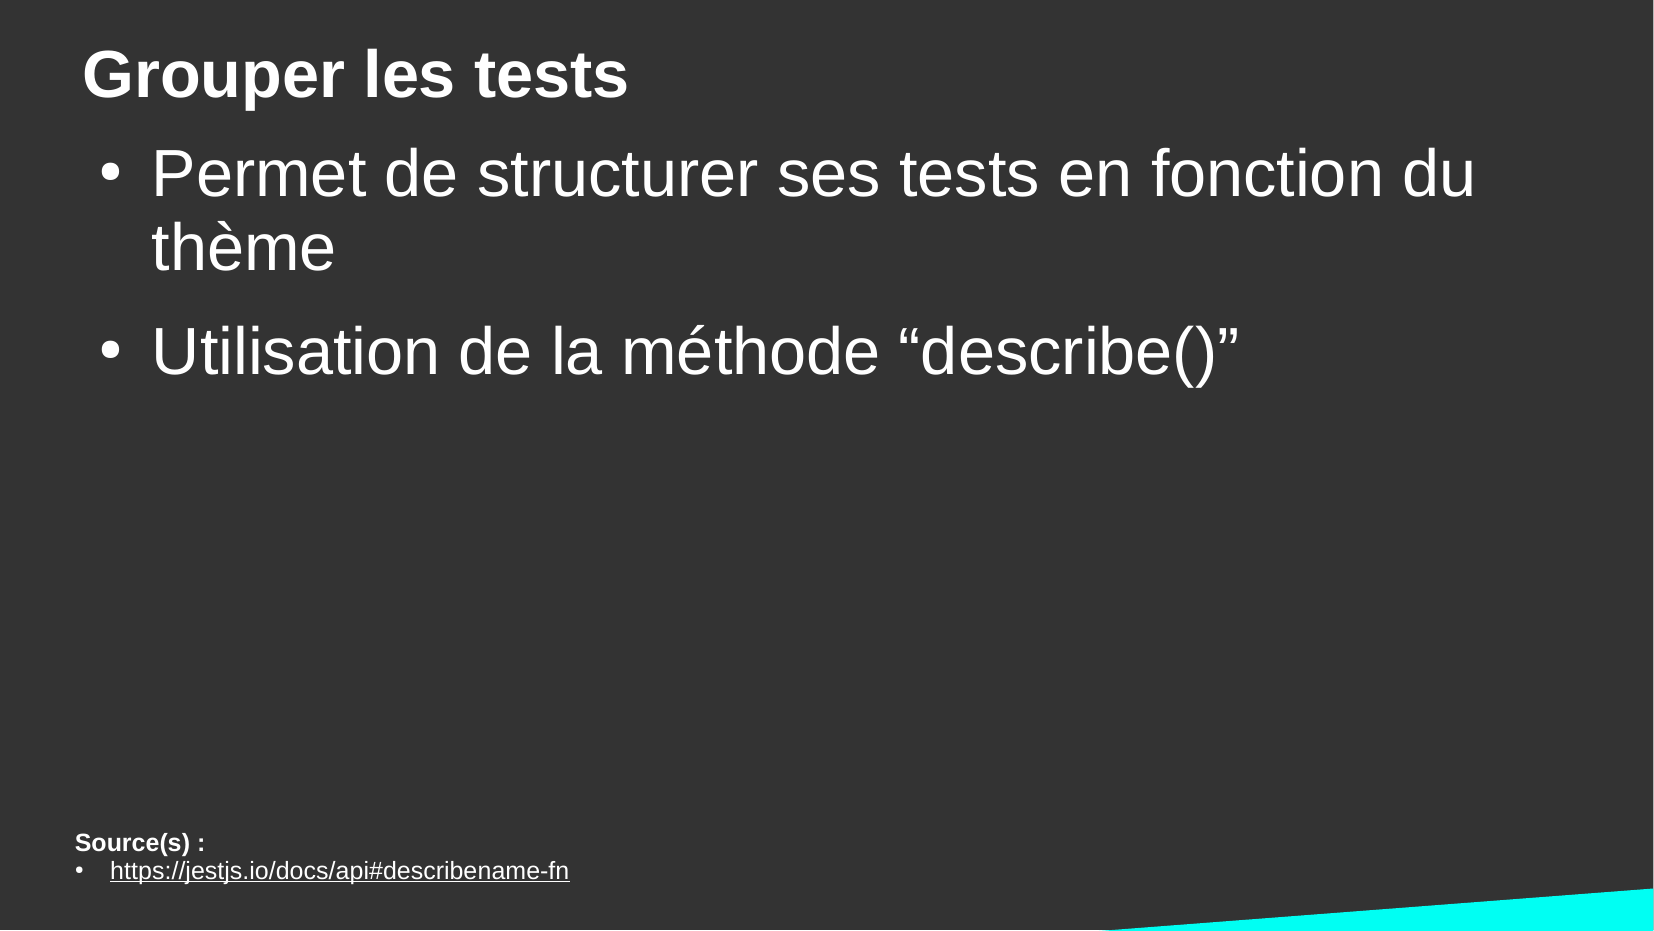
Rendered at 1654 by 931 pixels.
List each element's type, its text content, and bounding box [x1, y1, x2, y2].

text_box Source(s) : https://jestjs.io/docs/api#describename-fn [60, 821, 1546, 906]
text_box [1098, 888, 1654, 931]
list Permet de structurer ses tests en fonction du thème Utilisation de la méthode “describe()” [80, 135, 1620, 497]
title Grouper les tests [82, 37, 1571, 112]
